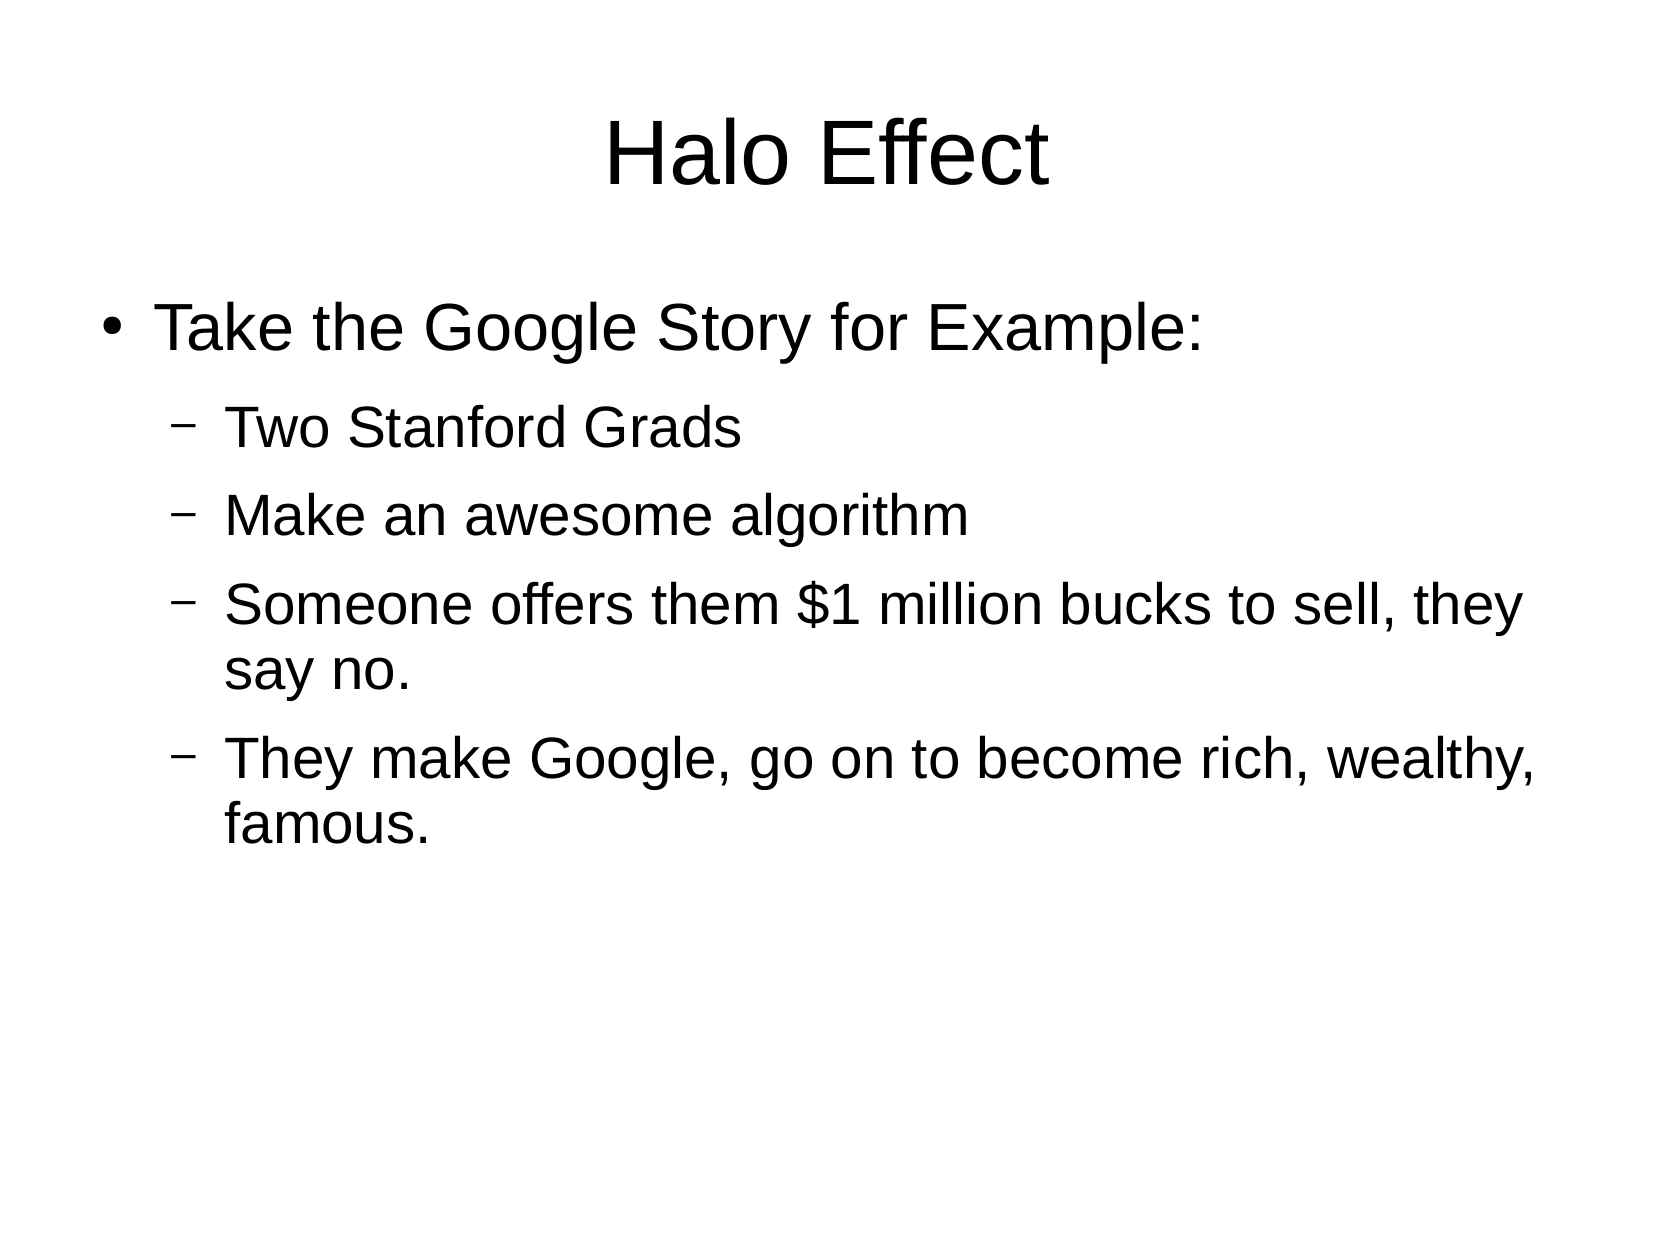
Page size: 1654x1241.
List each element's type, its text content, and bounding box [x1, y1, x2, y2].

title Halo Effect [82, 49, 1571, 257]
list Take the Google Story for Example: Two Stanford Grads Make an awesome algorithm Someone offers them $1 million bucks to sell, they say no. They make Google, go on to become rich, wealthy, famous. [82, 290, 1571, 1010]
